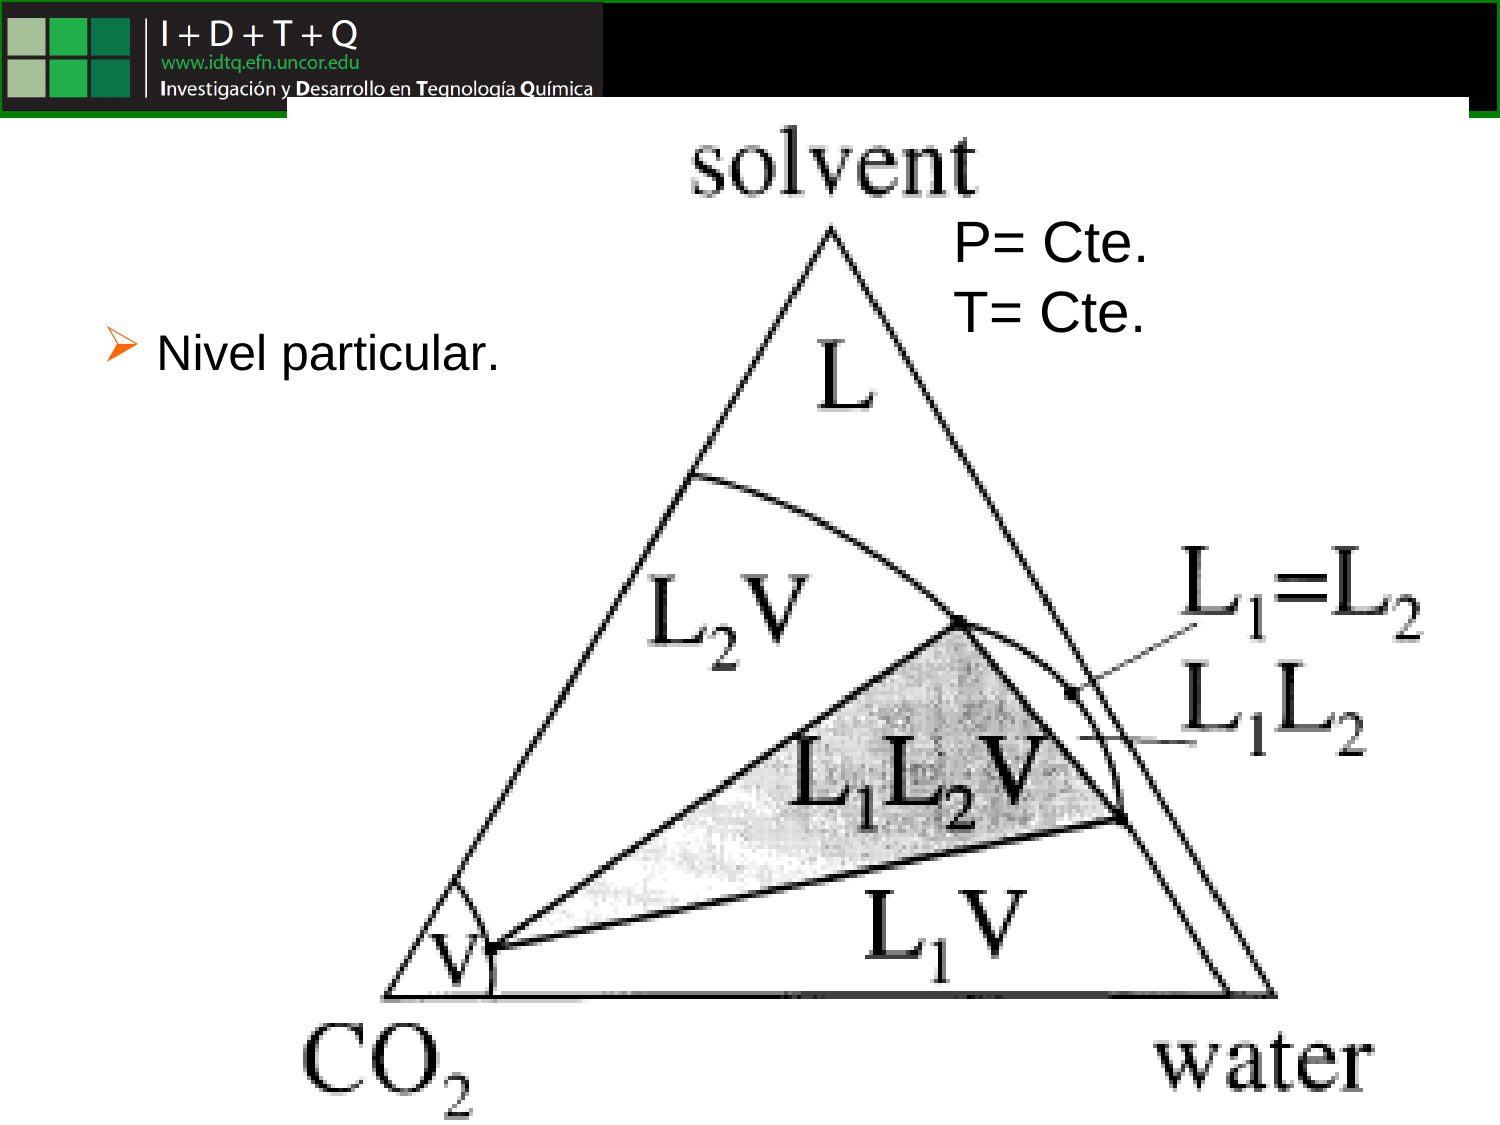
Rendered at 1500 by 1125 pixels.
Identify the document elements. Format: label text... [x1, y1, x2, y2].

text_box Nivel particular. [87, 312, 530, 388]
picture [2, 2, 1469, 1125]
text_box P= Cte. T= Cte. [938, 196, 1299, 352]
